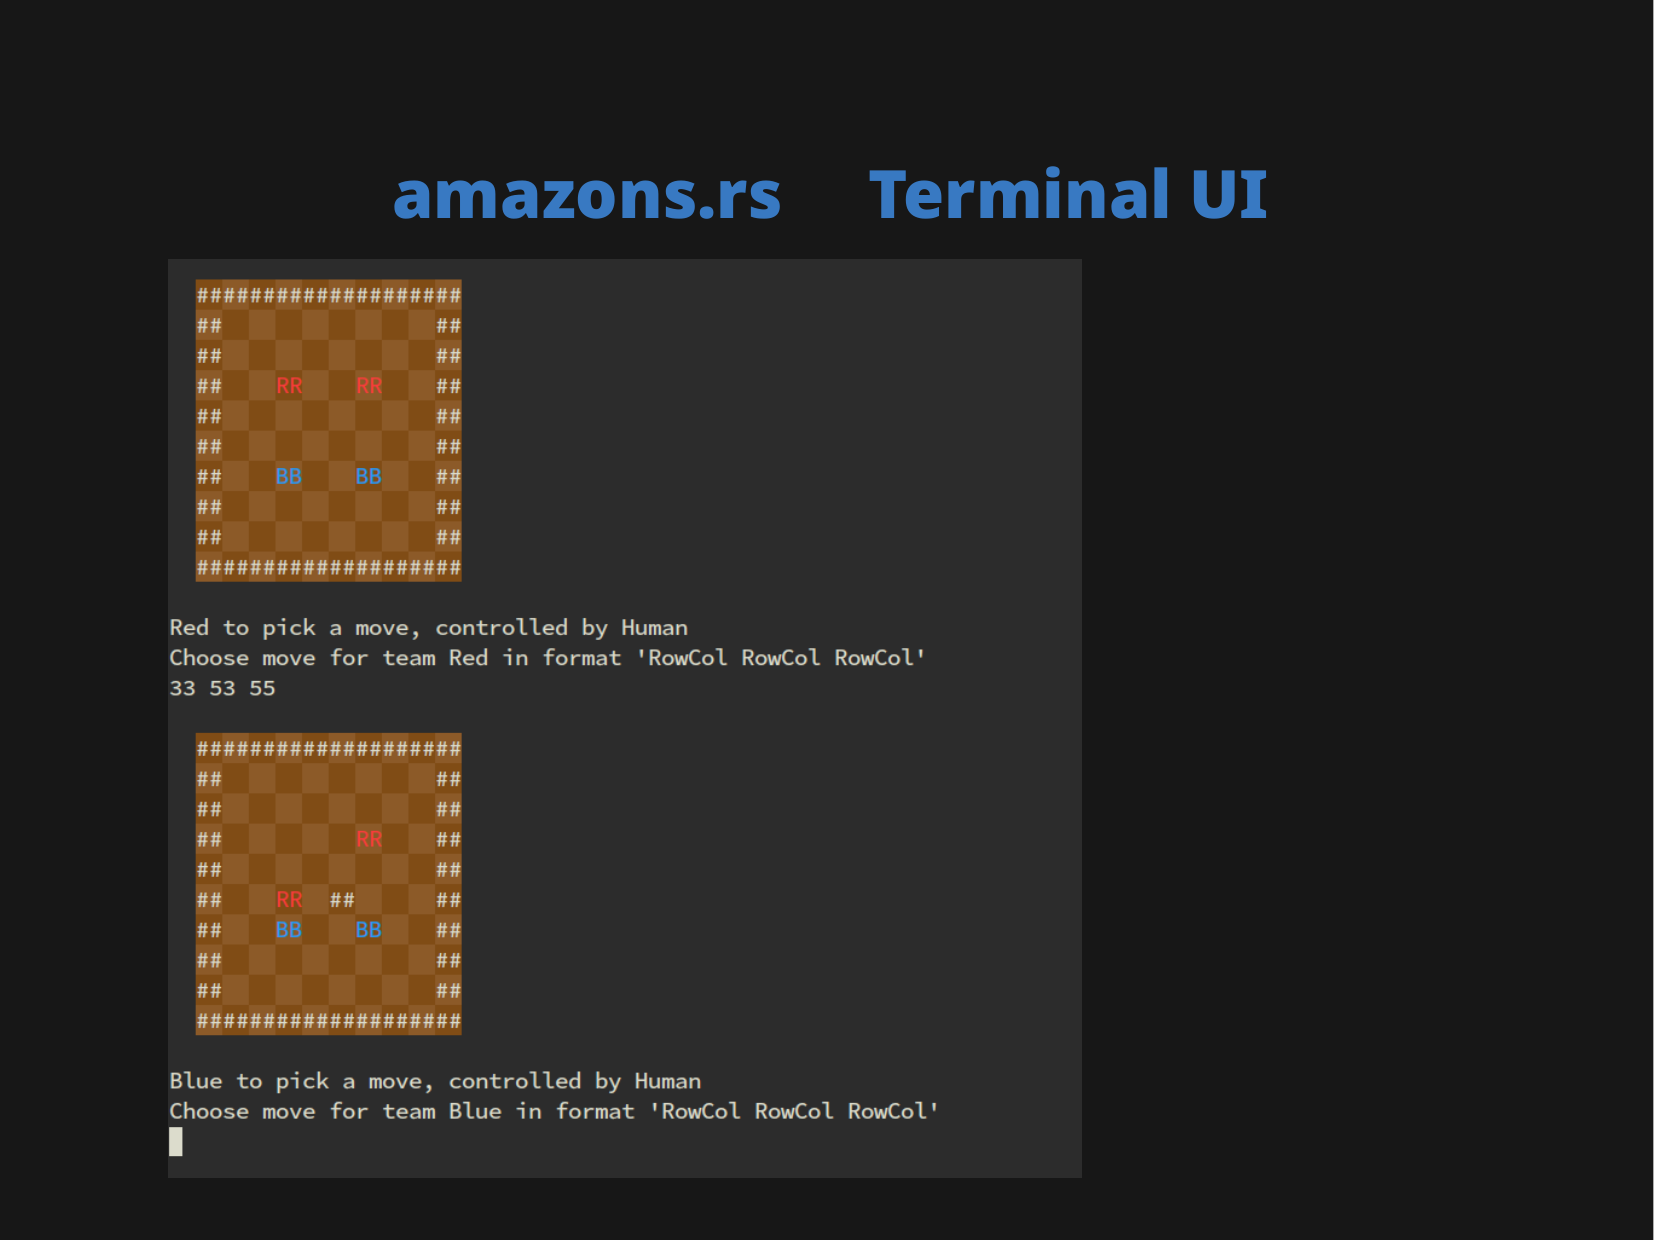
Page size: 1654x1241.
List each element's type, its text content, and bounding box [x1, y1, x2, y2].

text_box amazons.rs Terminal UI [77, 96, 1586, 289]
picture [168, 259, 1082, 1178]
